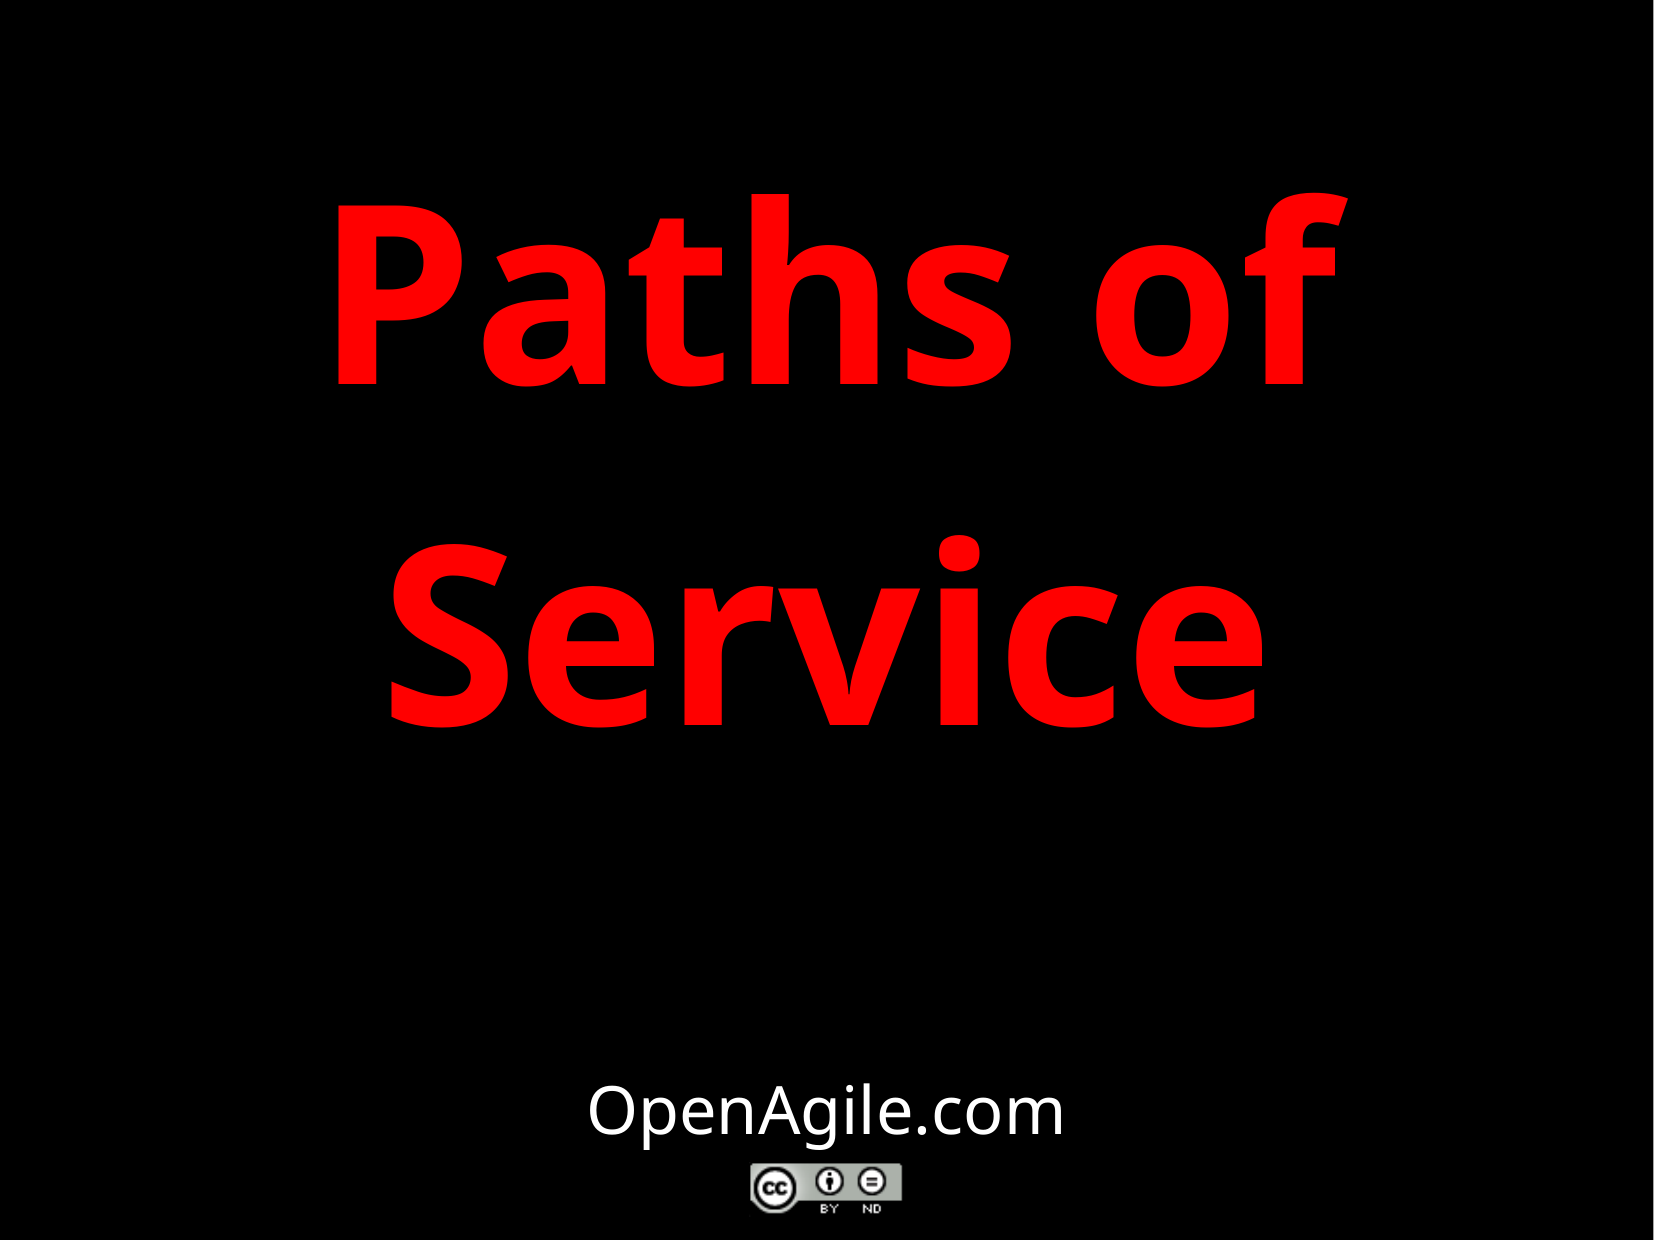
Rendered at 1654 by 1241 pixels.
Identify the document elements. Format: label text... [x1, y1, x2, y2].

picture [749, 1162, 904, 1217]
title Paths of Service [59, 36, 1595, 879]
